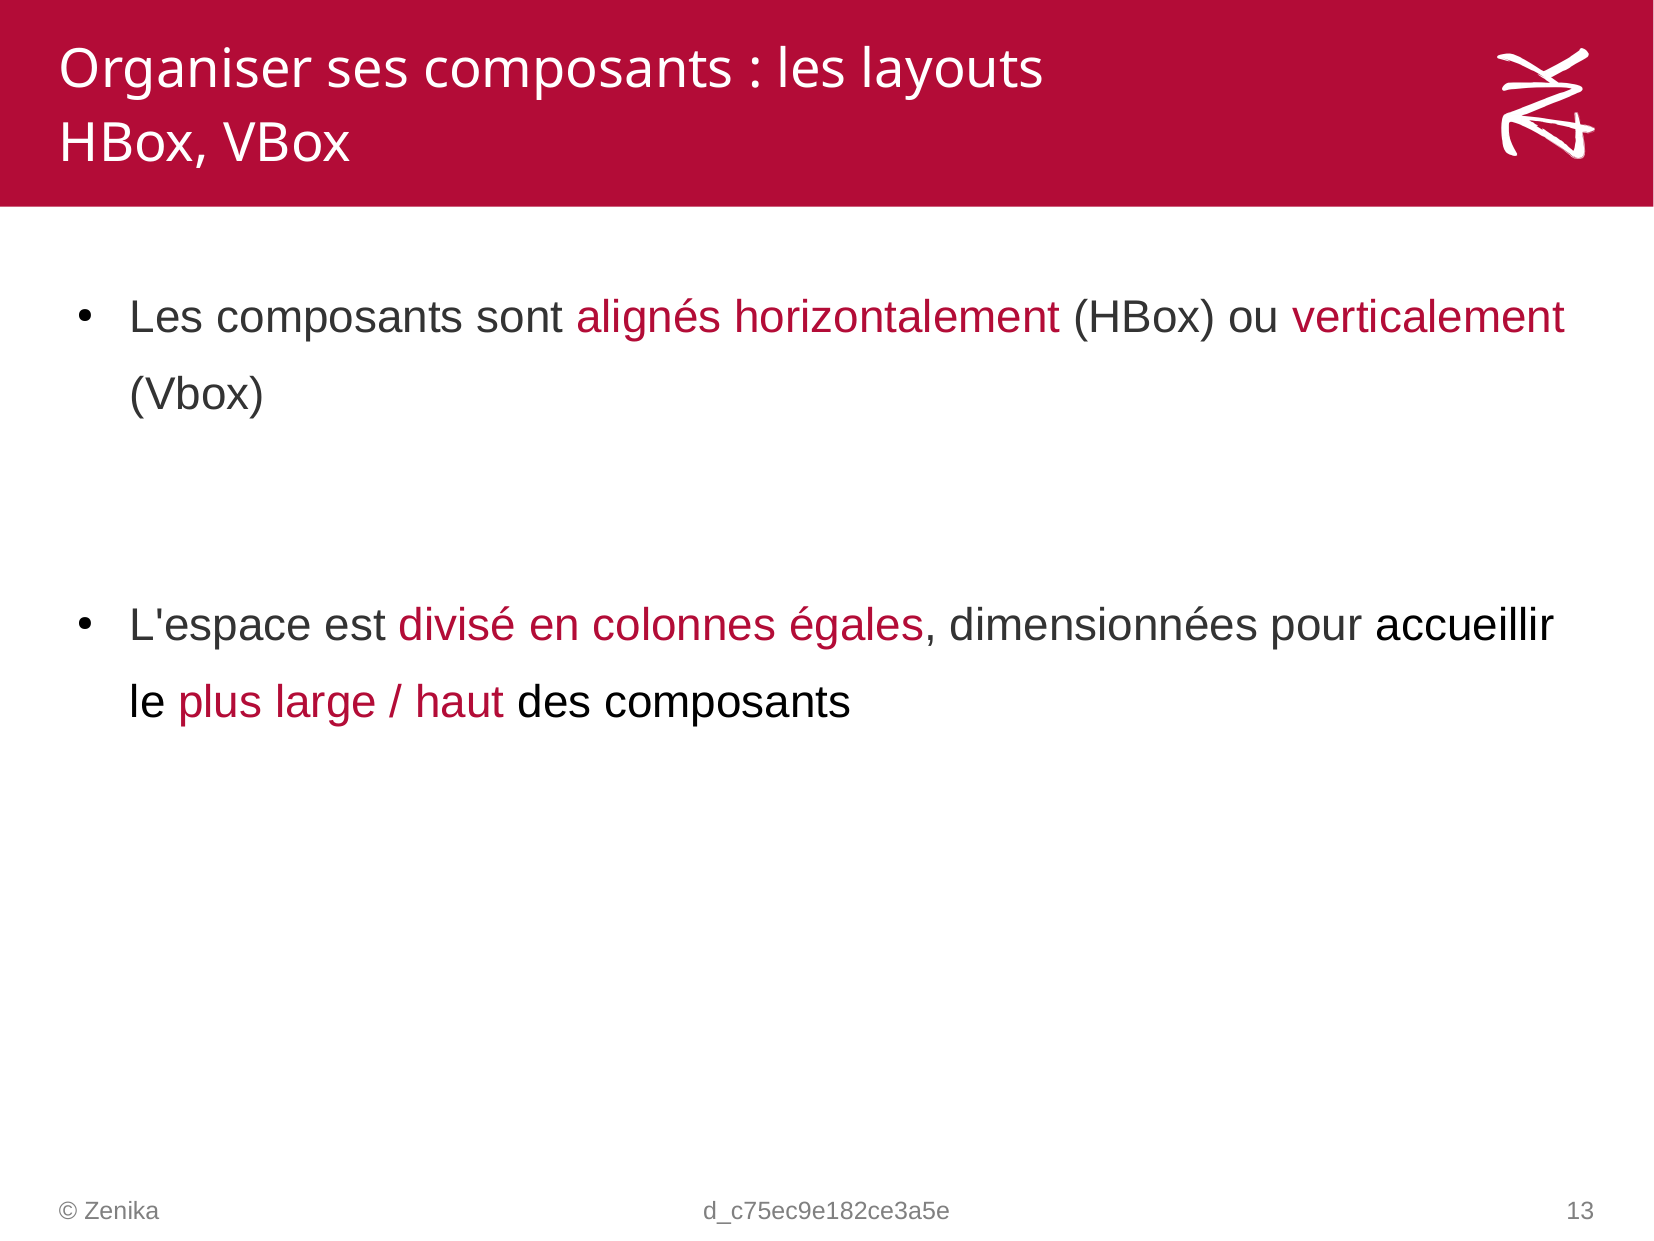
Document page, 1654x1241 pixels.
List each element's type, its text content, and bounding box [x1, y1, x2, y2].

title Organiser ses composants : les layouts HBox, VBox [59, 29, 1595, 178]
list Les composants sont alignés horizontalement (HBox) ou verticalement (Vbox) L'espace est divisé en colonnes égales, dimensionnées pour accueillir le plus large / haut des composants [59, 265, 1595, 1182]
